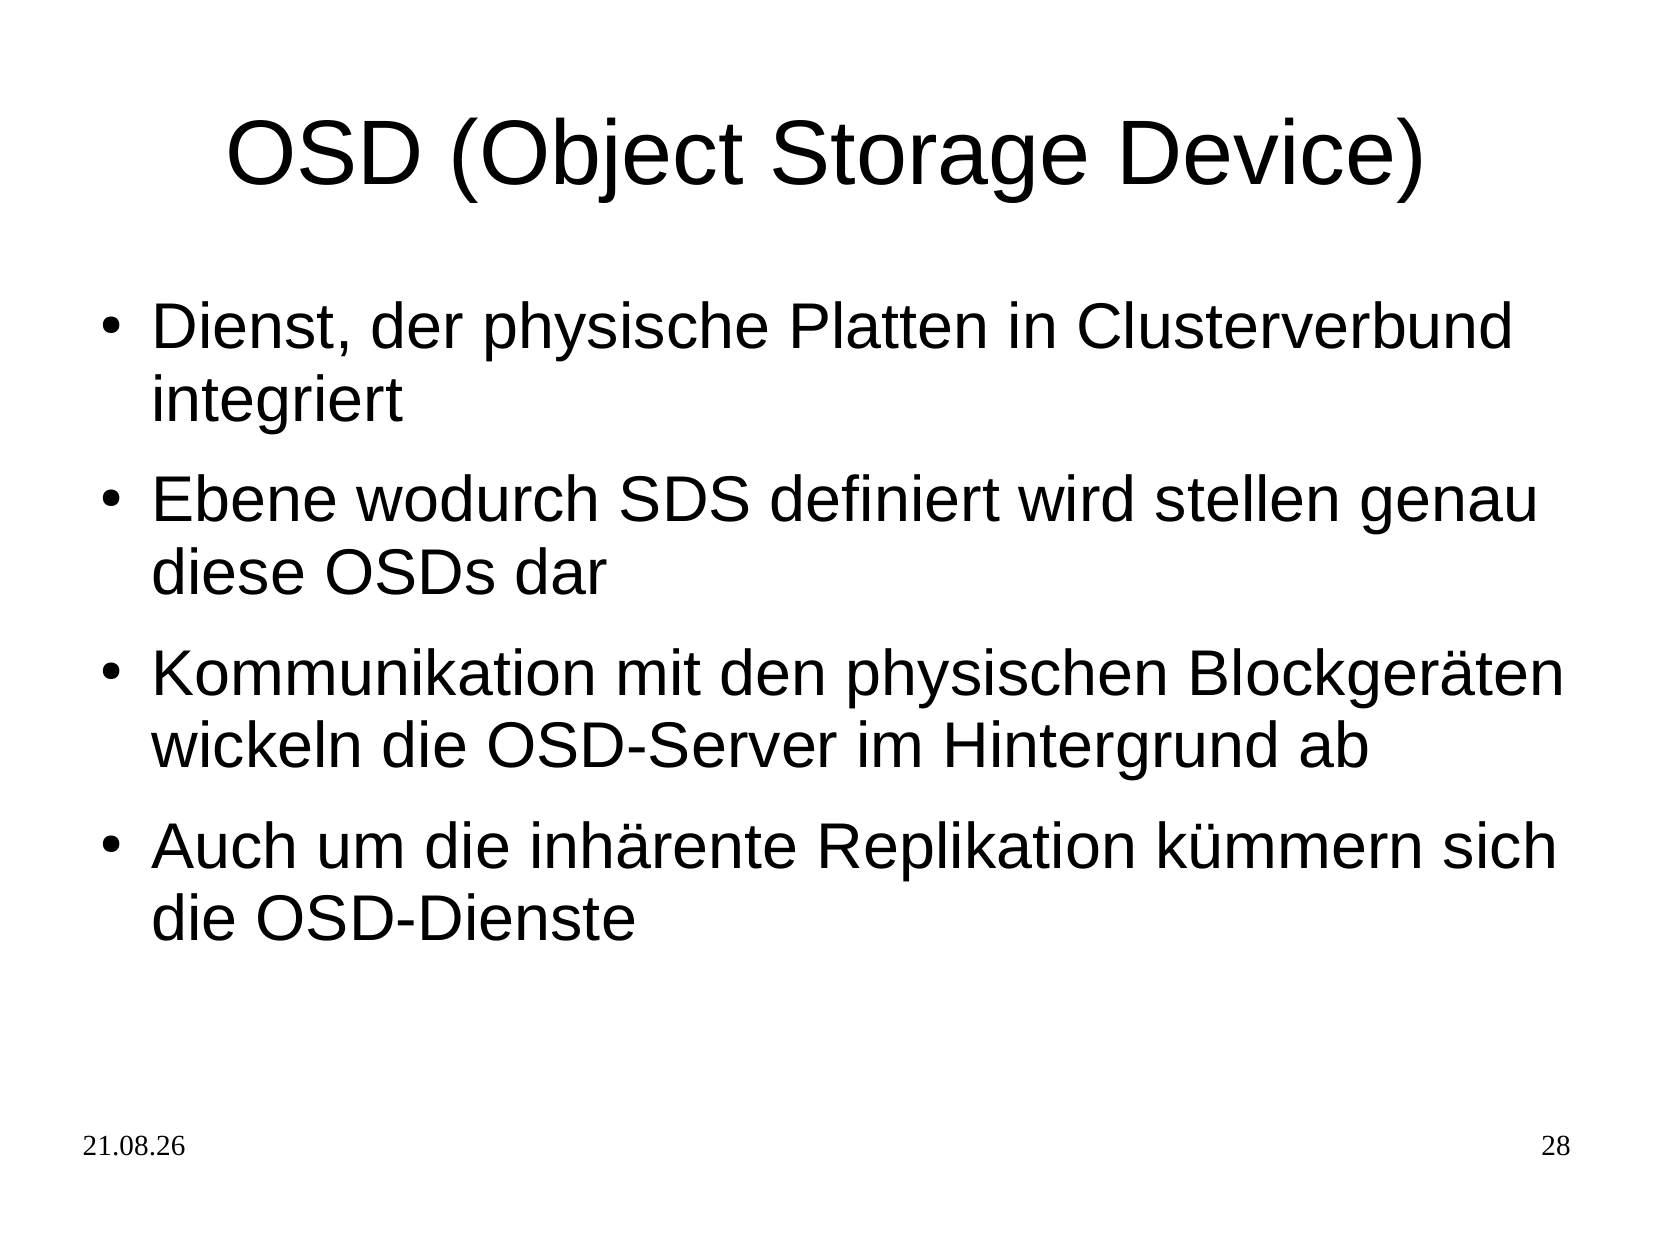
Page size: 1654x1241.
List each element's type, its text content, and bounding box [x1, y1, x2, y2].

title OSD (Object Storage Device) [82, 49, 1571, 257]
list Dienst, der physische Platten in Clusterverbund integriert Ebene wodurch SDS definiert wird stellen genau diese OSDs dar Kommunikation mit den physischen Blockgeräten wickeln die OSD-Server im Hintergrund ab Auch um die inhärente Replikation kümmern sich die OSD-Dienste [82, 290, 1571, 1010]
